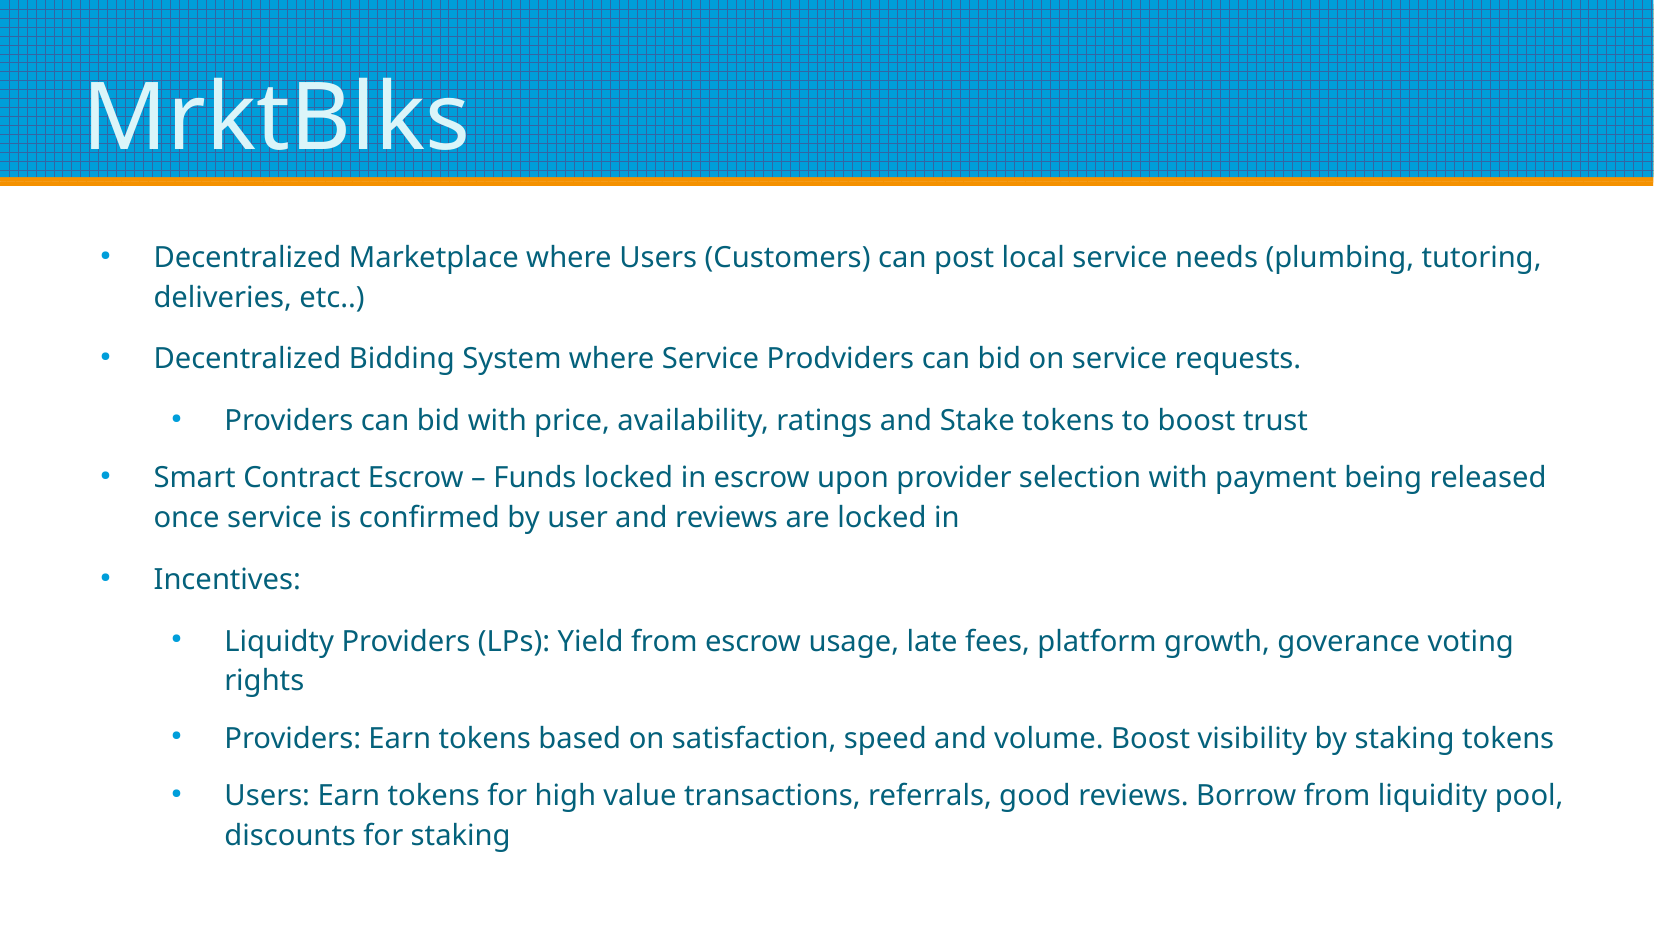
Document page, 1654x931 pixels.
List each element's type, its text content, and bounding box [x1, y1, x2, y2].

list Decentralized Marketplace where Users (Customers) can post local service needs (plumbing, tutoring, deliveries, etc..) Decentralized Bidding System where Service Prodviders can bid on service requests. Providers can bid with price, availability, ratings and Stake tokens to boost trust Smart Contract Escrow – Funds locked in escrow upon provider selection with payment being released once service is confirmed by user and reviews are locked in Incentives: Liquidty Providers (LPs): Yield from escrow usage, late fees, platform growth, goverance voting rights Providers: Earn tokens based on satisfaction, speed and volume. Boost visibility by staking tokens Users: Earn tokens for high value transactions, referrals, good reviews. Borrow from liquidity pool, discounts for staking [82, 236, 1571, 901]
title MrktBlks [82, 14, 1571, 178]
